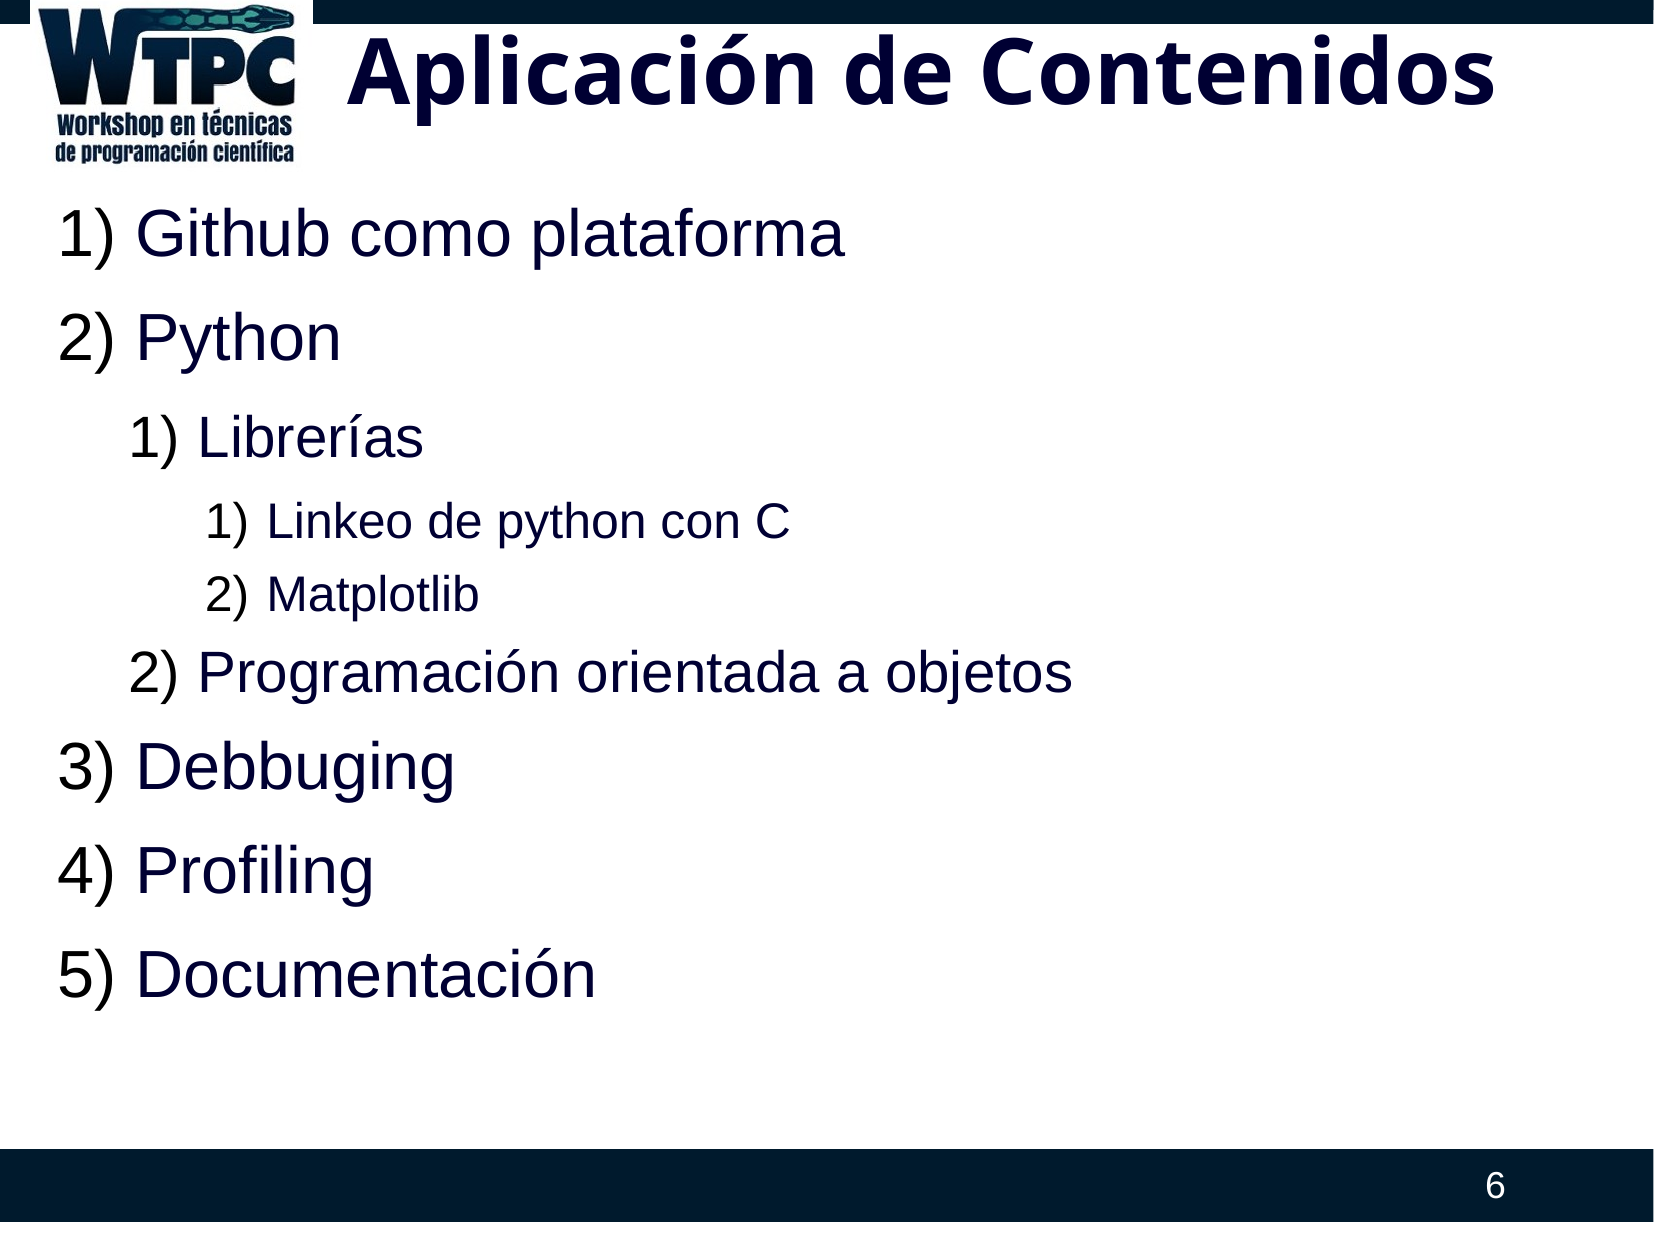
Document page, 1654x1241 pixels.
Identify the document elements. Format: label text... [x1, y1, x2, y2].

picture [0, 0, 1654, 175]
picture [0, 1149, 1654, 1223]
text_box <número> [1470, 1156, 1654, 1228]
list Github como plataforma Python Librerías Linkeo de python con C Matplotlib Programación orientada a objetos Debbuging Profiling Documentación [39, 195, 1617, 1106]
title Aplicación de Contenidos [347, 24, 1569, 125]
